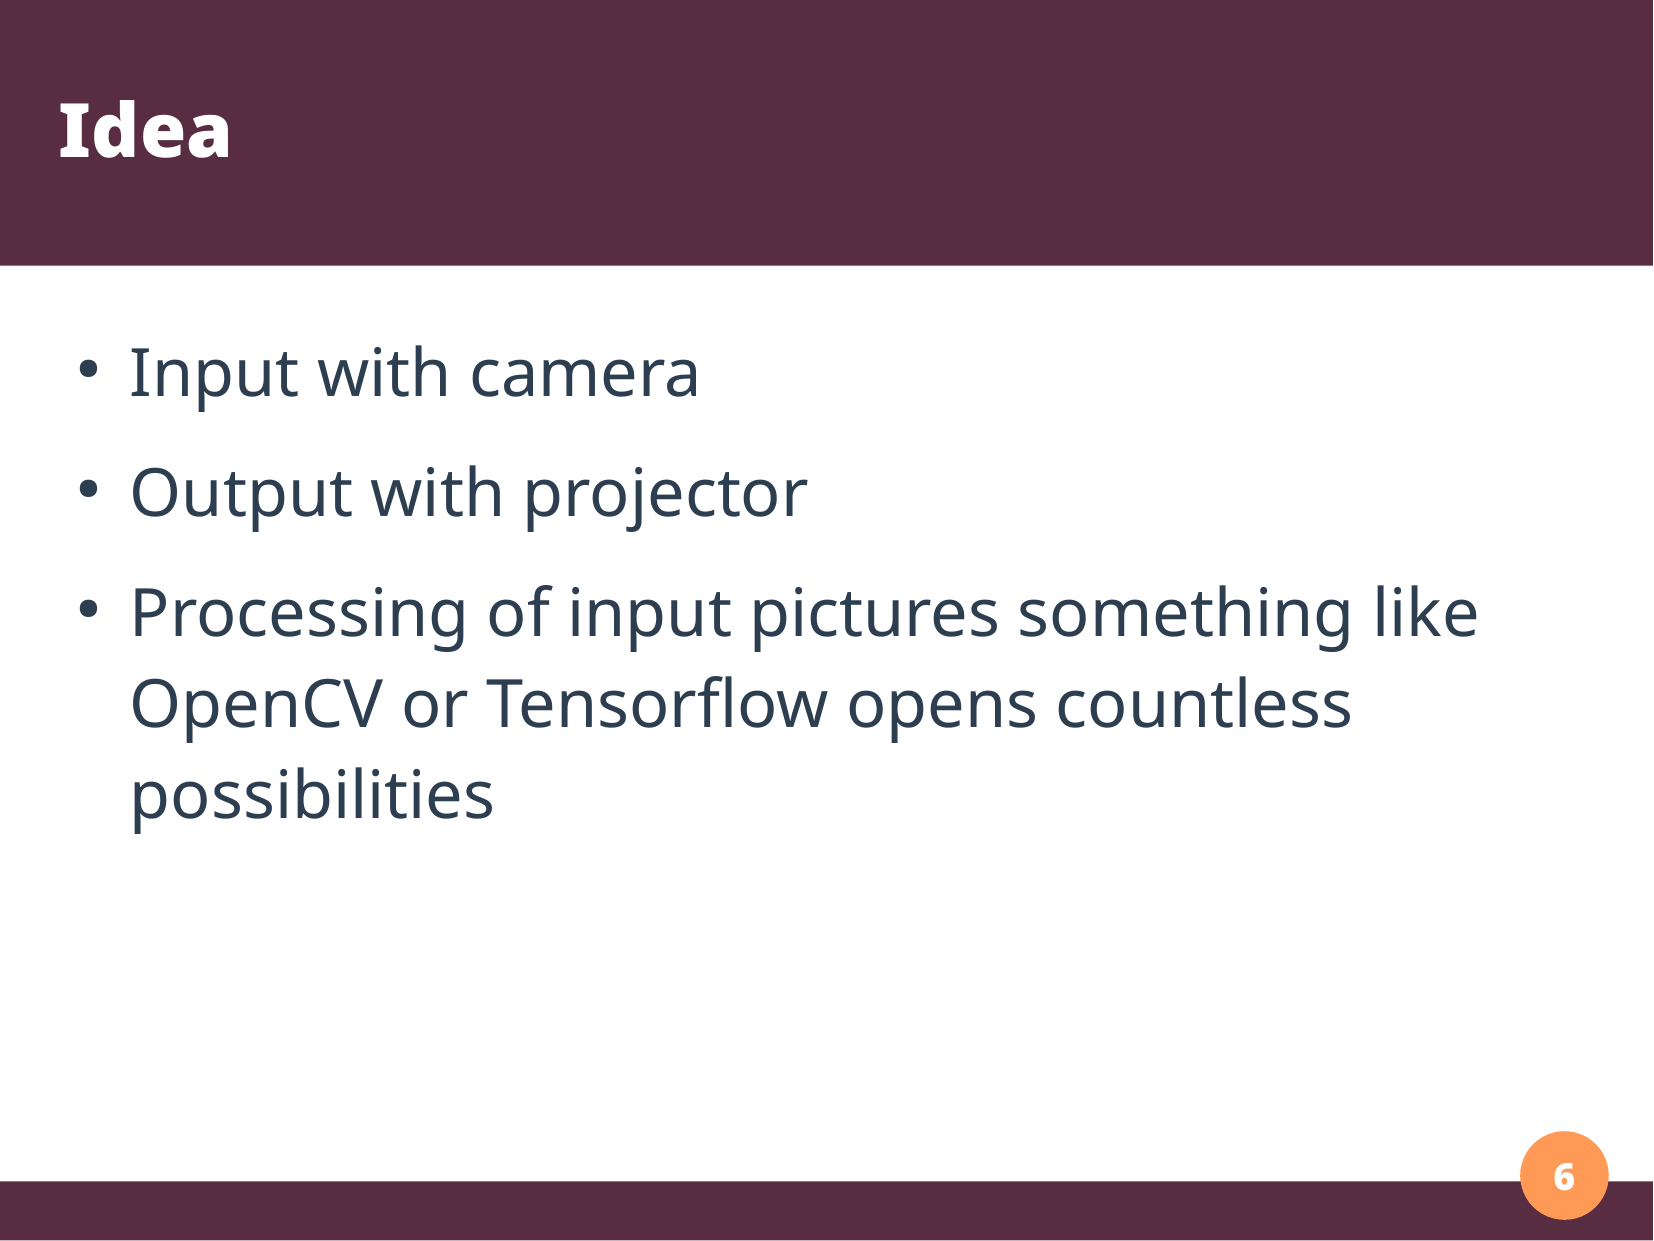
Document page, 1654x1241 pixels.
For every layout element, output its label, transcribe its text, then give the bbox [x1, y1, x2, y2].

list Input with camera Output with projector Processing of input pictures something like OpenCV or Tensorflow opens countless possibilities [58, 324, 1594, 1152]
title Idea [58, 49, 1594, 207]
